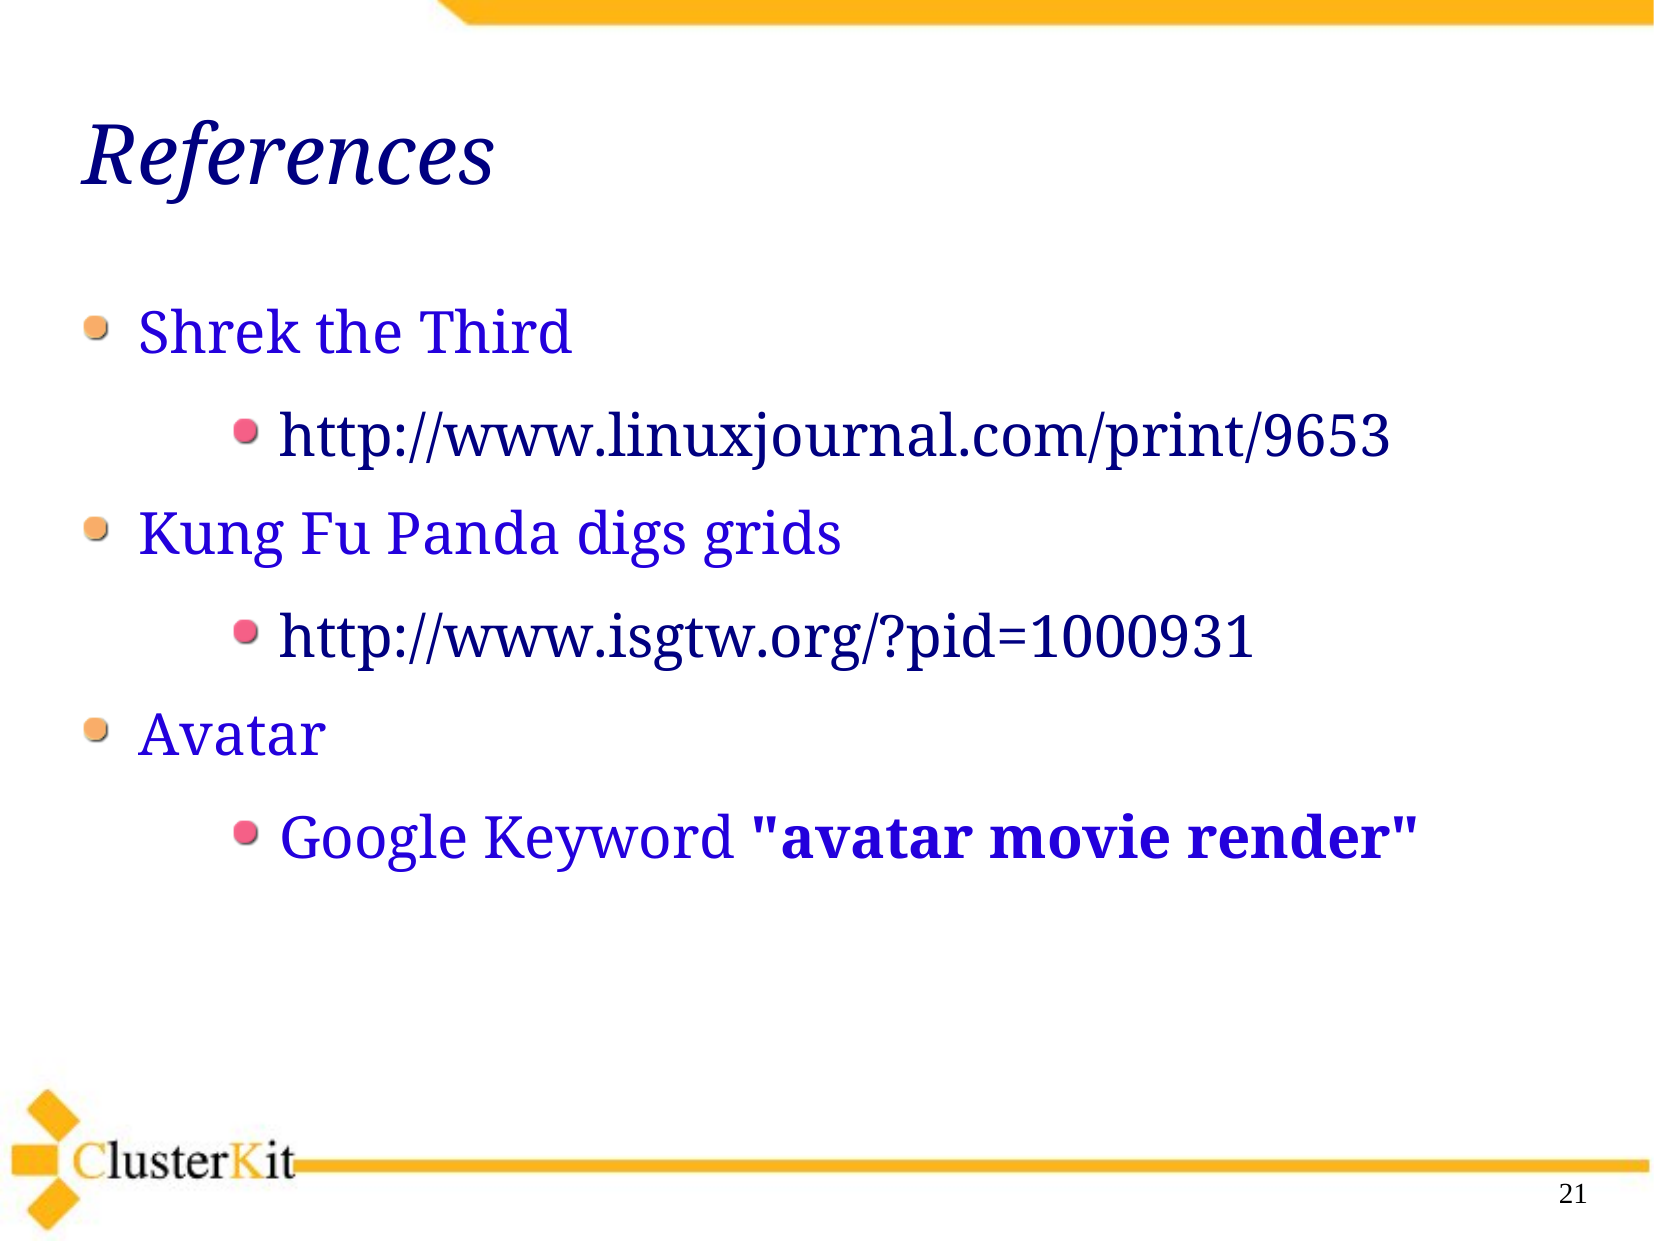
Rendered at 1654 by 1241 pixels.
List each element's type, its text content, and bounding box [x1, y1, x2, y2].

list Shrek the Third http://www.linuxjournal.com/print/9653 Kung Fu Panda digs grids http://www.isgtw.org/?pid=1000931 Avatar Google Keyword "avatar movie render" [82, 290, 1571, 1109]
picture [0, 0, 1654, 1241]
title References [82, 49, 1571, 257]
